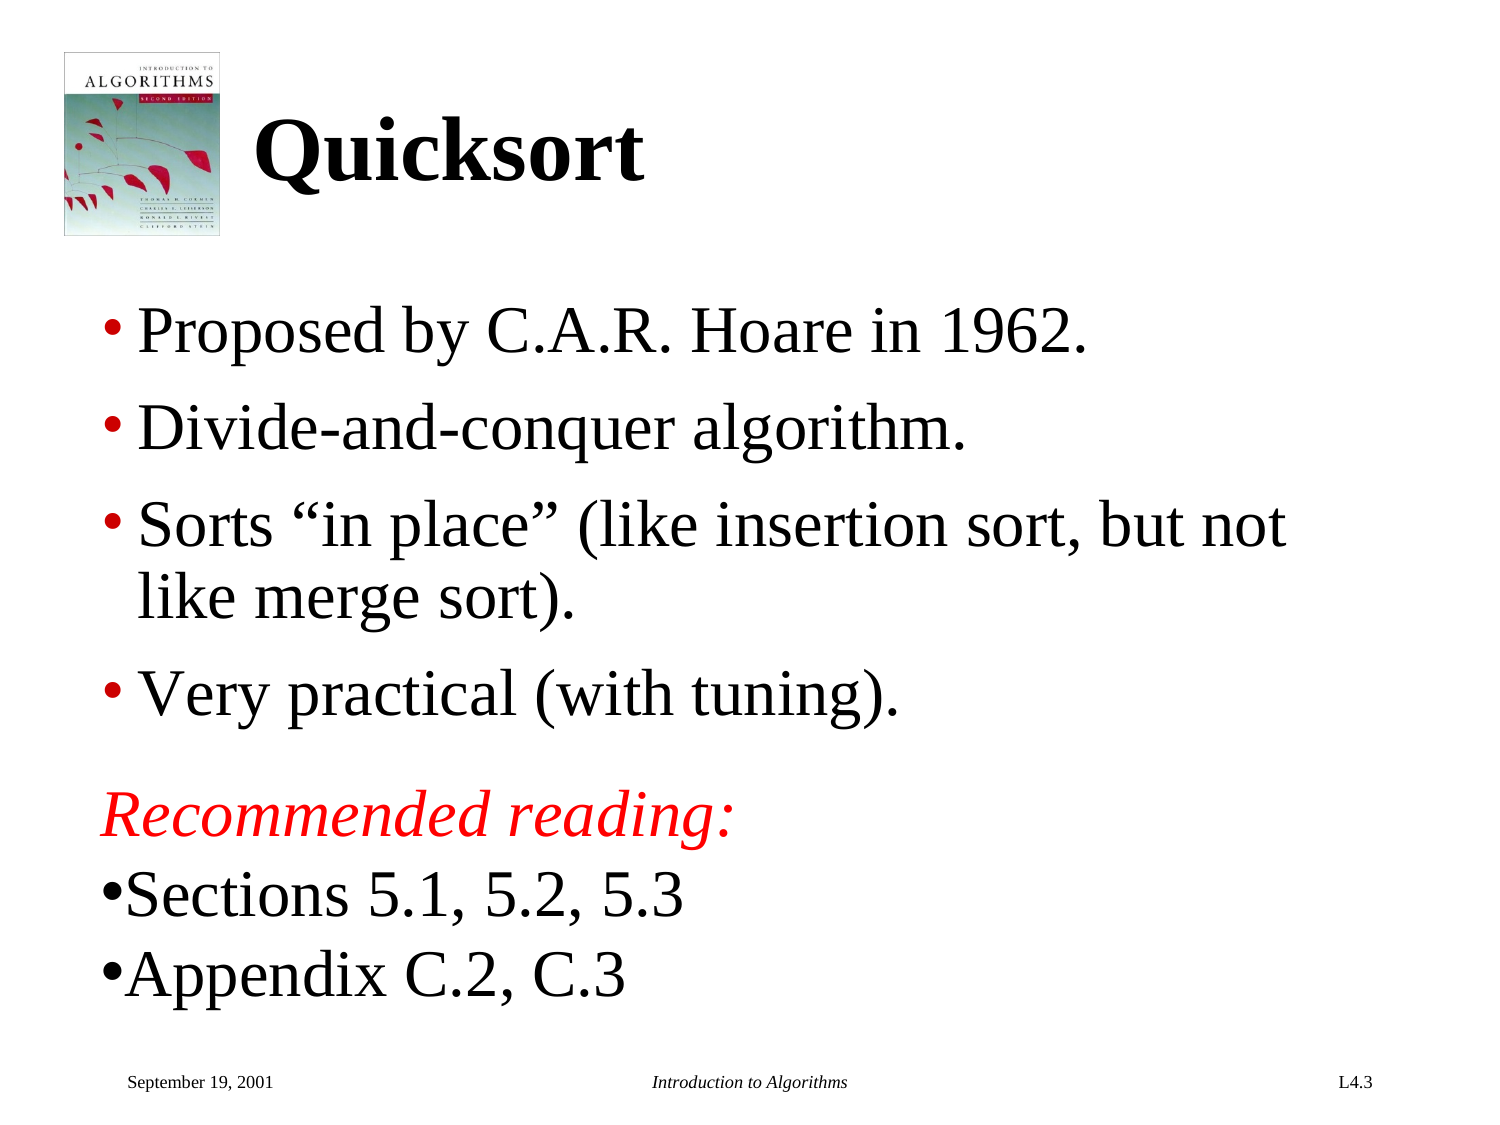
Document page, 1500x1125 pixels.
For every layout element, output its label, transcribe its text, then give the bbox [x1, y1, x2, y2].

title Quicksort [237, 49, 1475, 238]
text_box Introduction to Algorithms [512, 1062, 988, 1101]
text_box Recommended reading: Sections 5.1, 5.2, 5.3 Appendix C.2, C.3 [86, 762, 1450, 1018]
text_box Proposed by C.A.R. Hoare in 1962. Divide-and-conquer algorithm. Sorts “in place” (like insertion sort, but not like merge sort). Very practical (with tuning). [86, 287, 1414, 738]
picture [64, 52, 220, 236]
text_box September 19, 2001 [112, 1062, 426, 1101]
text_box L4.<number> [1074, 1062, 1388, 1101]
